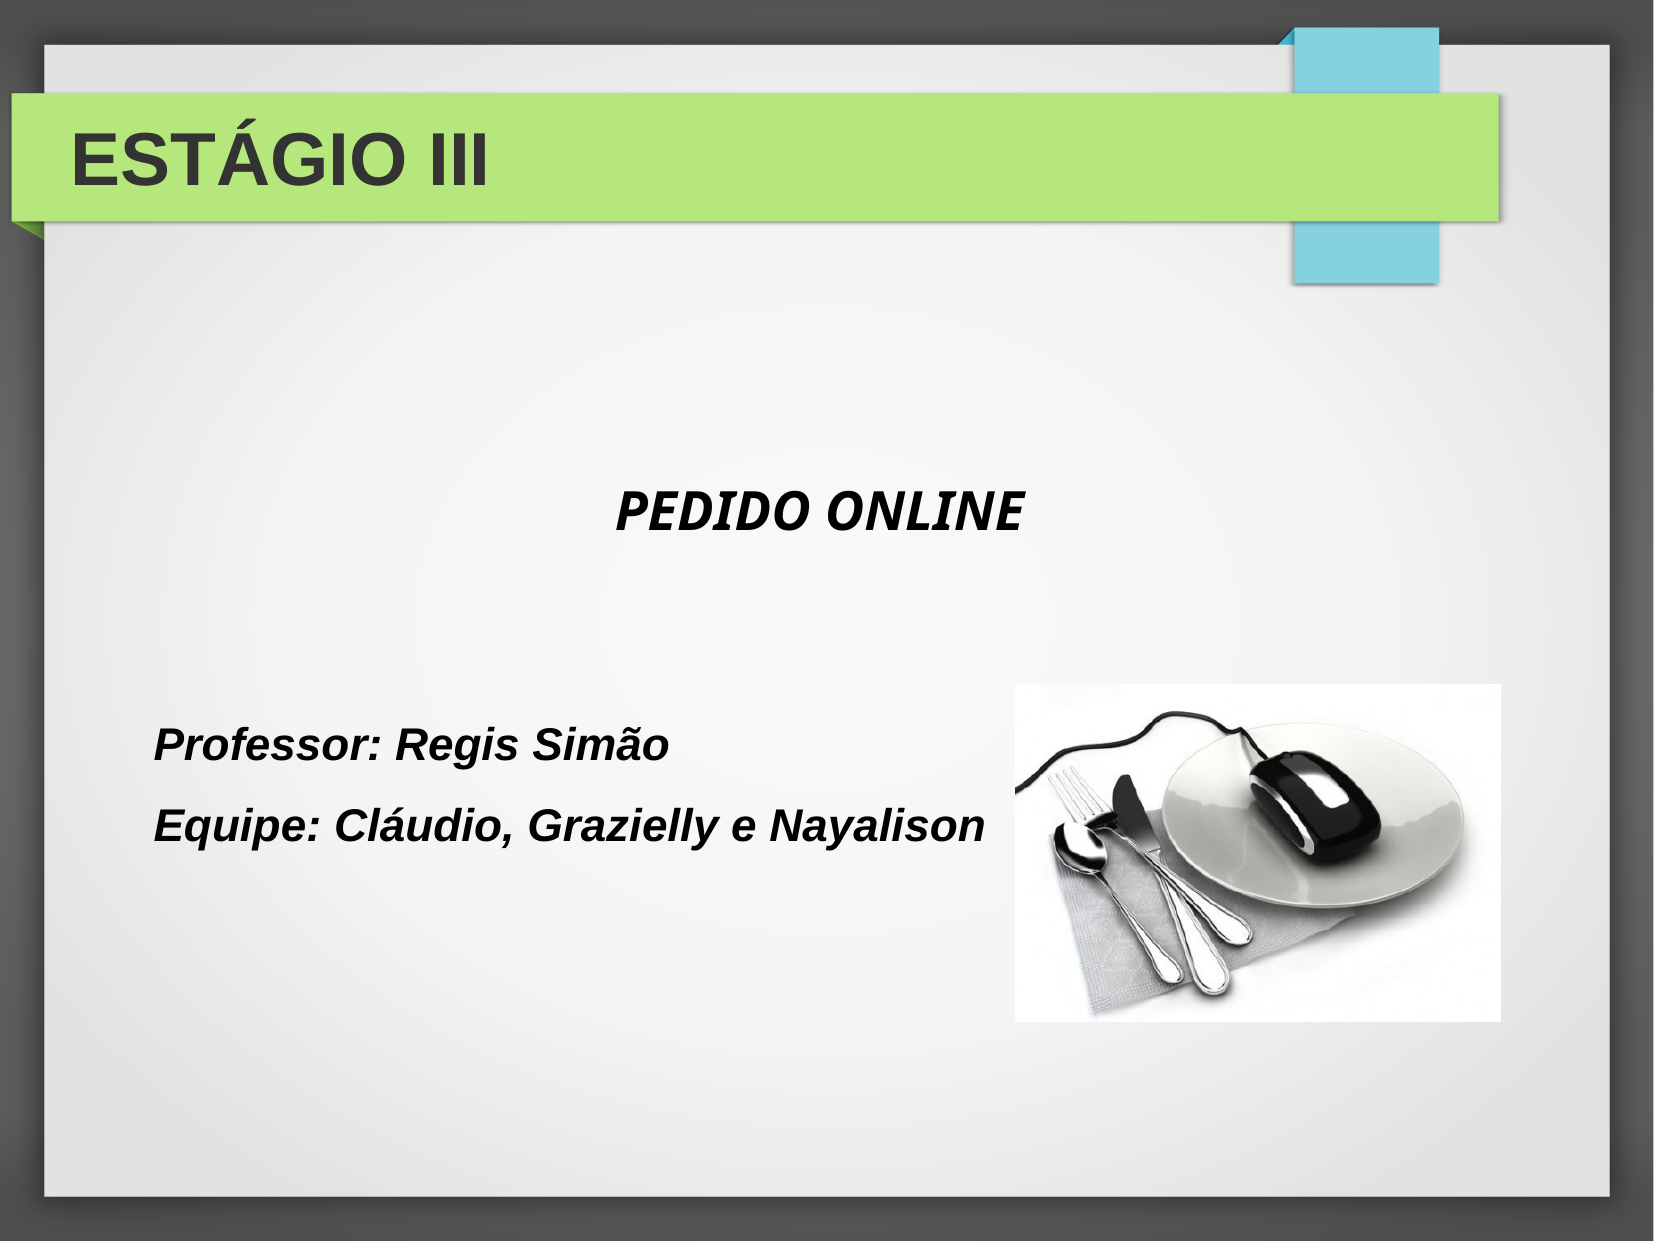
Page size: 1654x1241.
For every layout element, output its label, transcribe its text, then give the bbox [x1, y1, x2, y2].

list PEDIDO ONLINE [92, 471, 1548, 815]
picture [0, 0, 1654, 1241]
title ESTÁGIO III [70, 106, 1229, 213]
list Professor: Regis Simão Equipe: Cláudio, Grazielly e Nayalison [82, 719, 1538, 1063]
